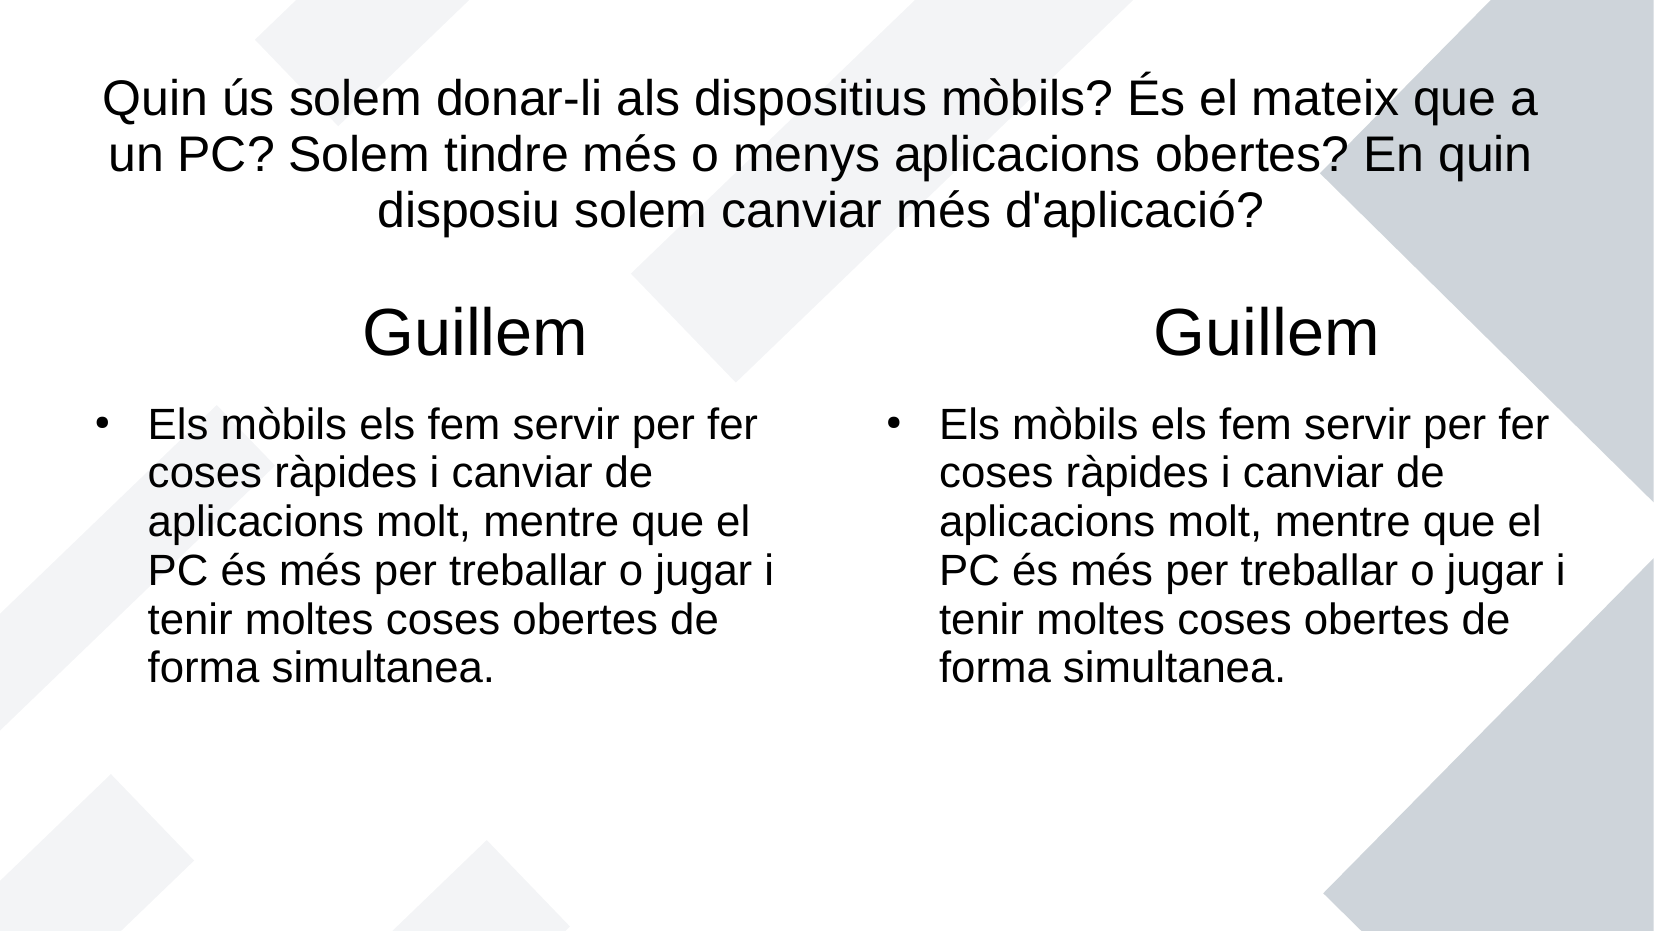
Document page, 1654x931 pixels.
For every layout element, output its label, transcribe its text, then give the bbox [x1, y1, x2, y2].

title Quin ús solem donar-li als dispositius mòbils? És el mateix que a un PC? Solem tindre més o menys aplicacions obertes? En quin disposiu solem canviar més d'aplicació? [76, 70, 1565, 238]
list Guillem Els mòbils els fem servir per fer coses ràpides i canviar de aplicacions molt, mentre que el PC és més per treballar o jugar i tenir moltes coses obertes de forma simultanea. [868, 295, 1595, 835]
list Guillem Els mòbils els fem servir per fer coses ràpides i canviar de aplicacions molt, mentre que el PC és més per treballar o jugar i tenir moltes coses obertes de forma simultanea. [76, 295, 803, 835]
